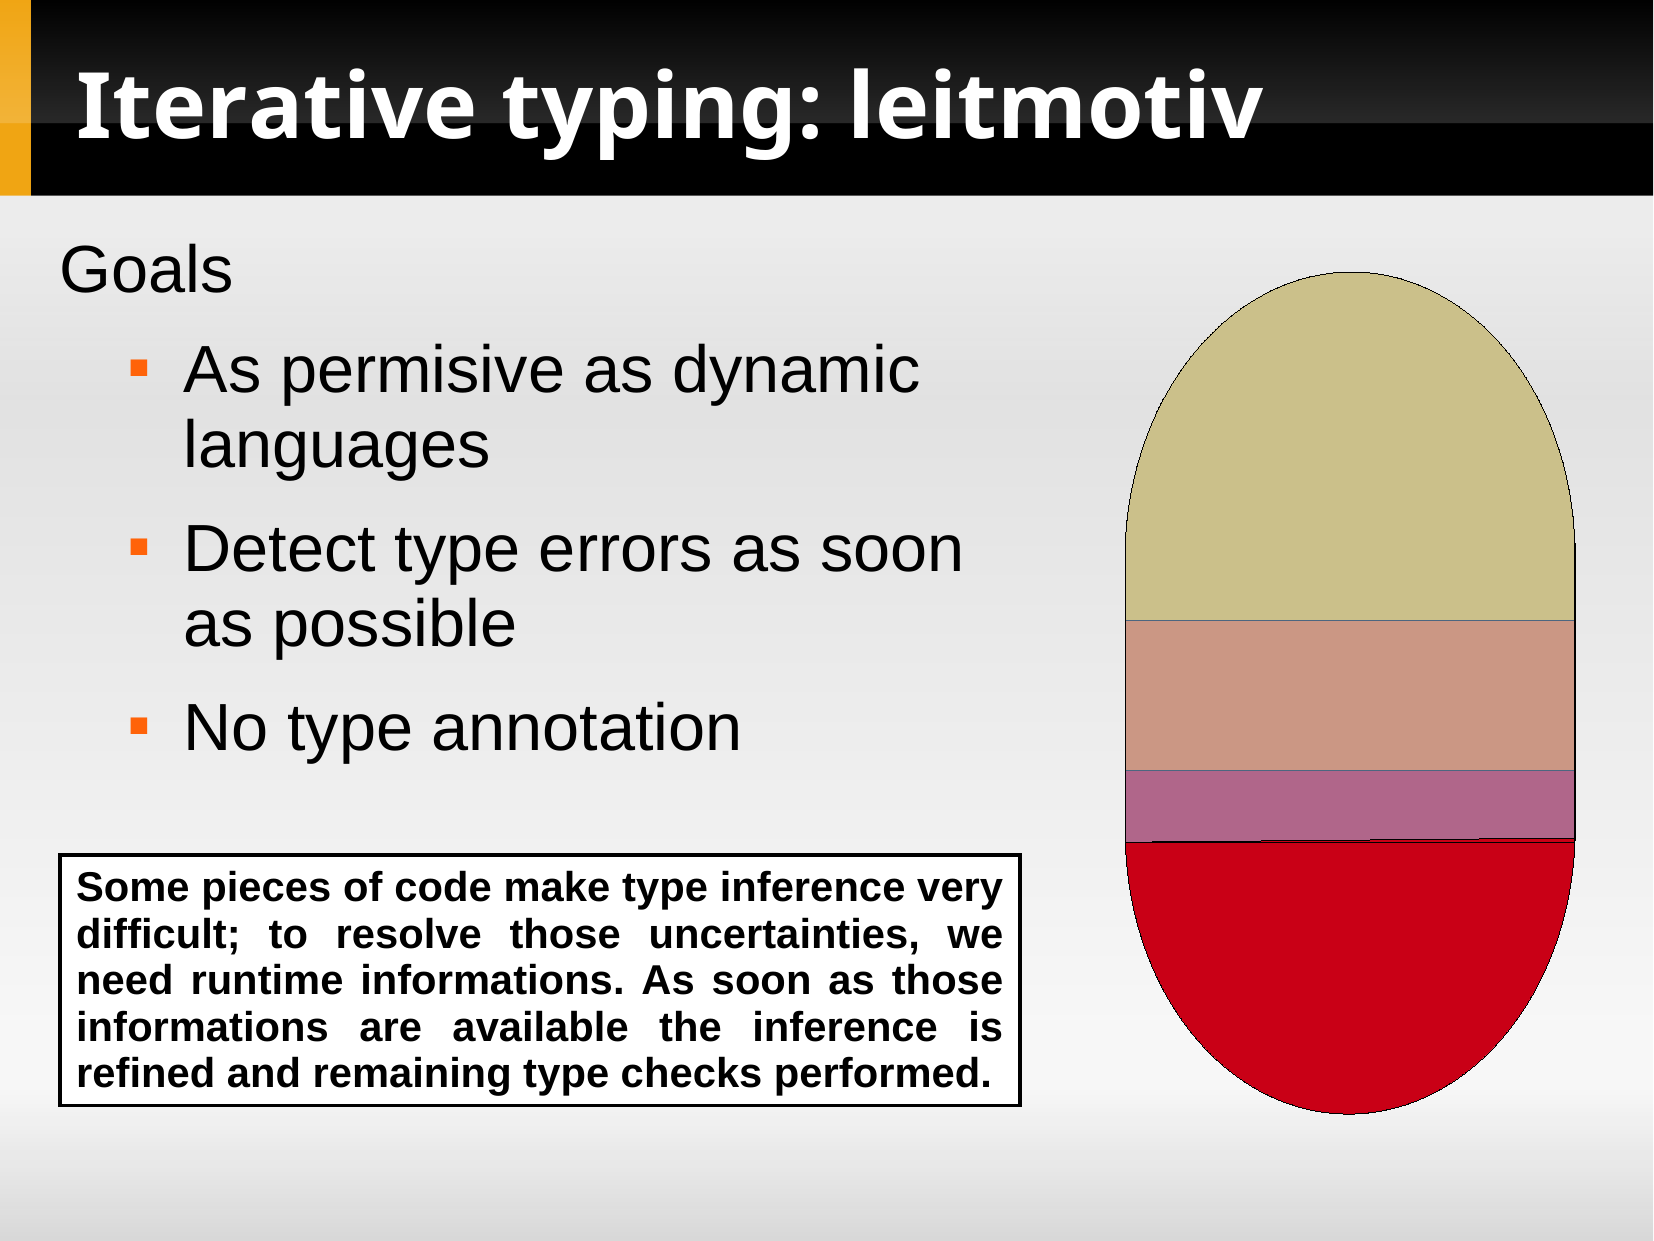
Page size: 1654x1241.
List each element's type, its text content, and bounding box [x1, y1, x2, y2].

text_box Goals [45, 225, 250, 315]
text_box Some pieces of code make type inference very difficult; to resolve those uncertainties, we need runtime informations. As soon as those informations are available the inference is refined and remaining type checks performed. [60, 855, 1021, 1106]
picture [0, 0, 1654, 1241]
text_box [1125, 272, 1576, 1115]
list As permisive as dynamic languages Detect type errors as soon as possible No type annotation [112, 332, 976, 766]
title Iterative typing: leitmotiv [76, 0, 1565, 208]
